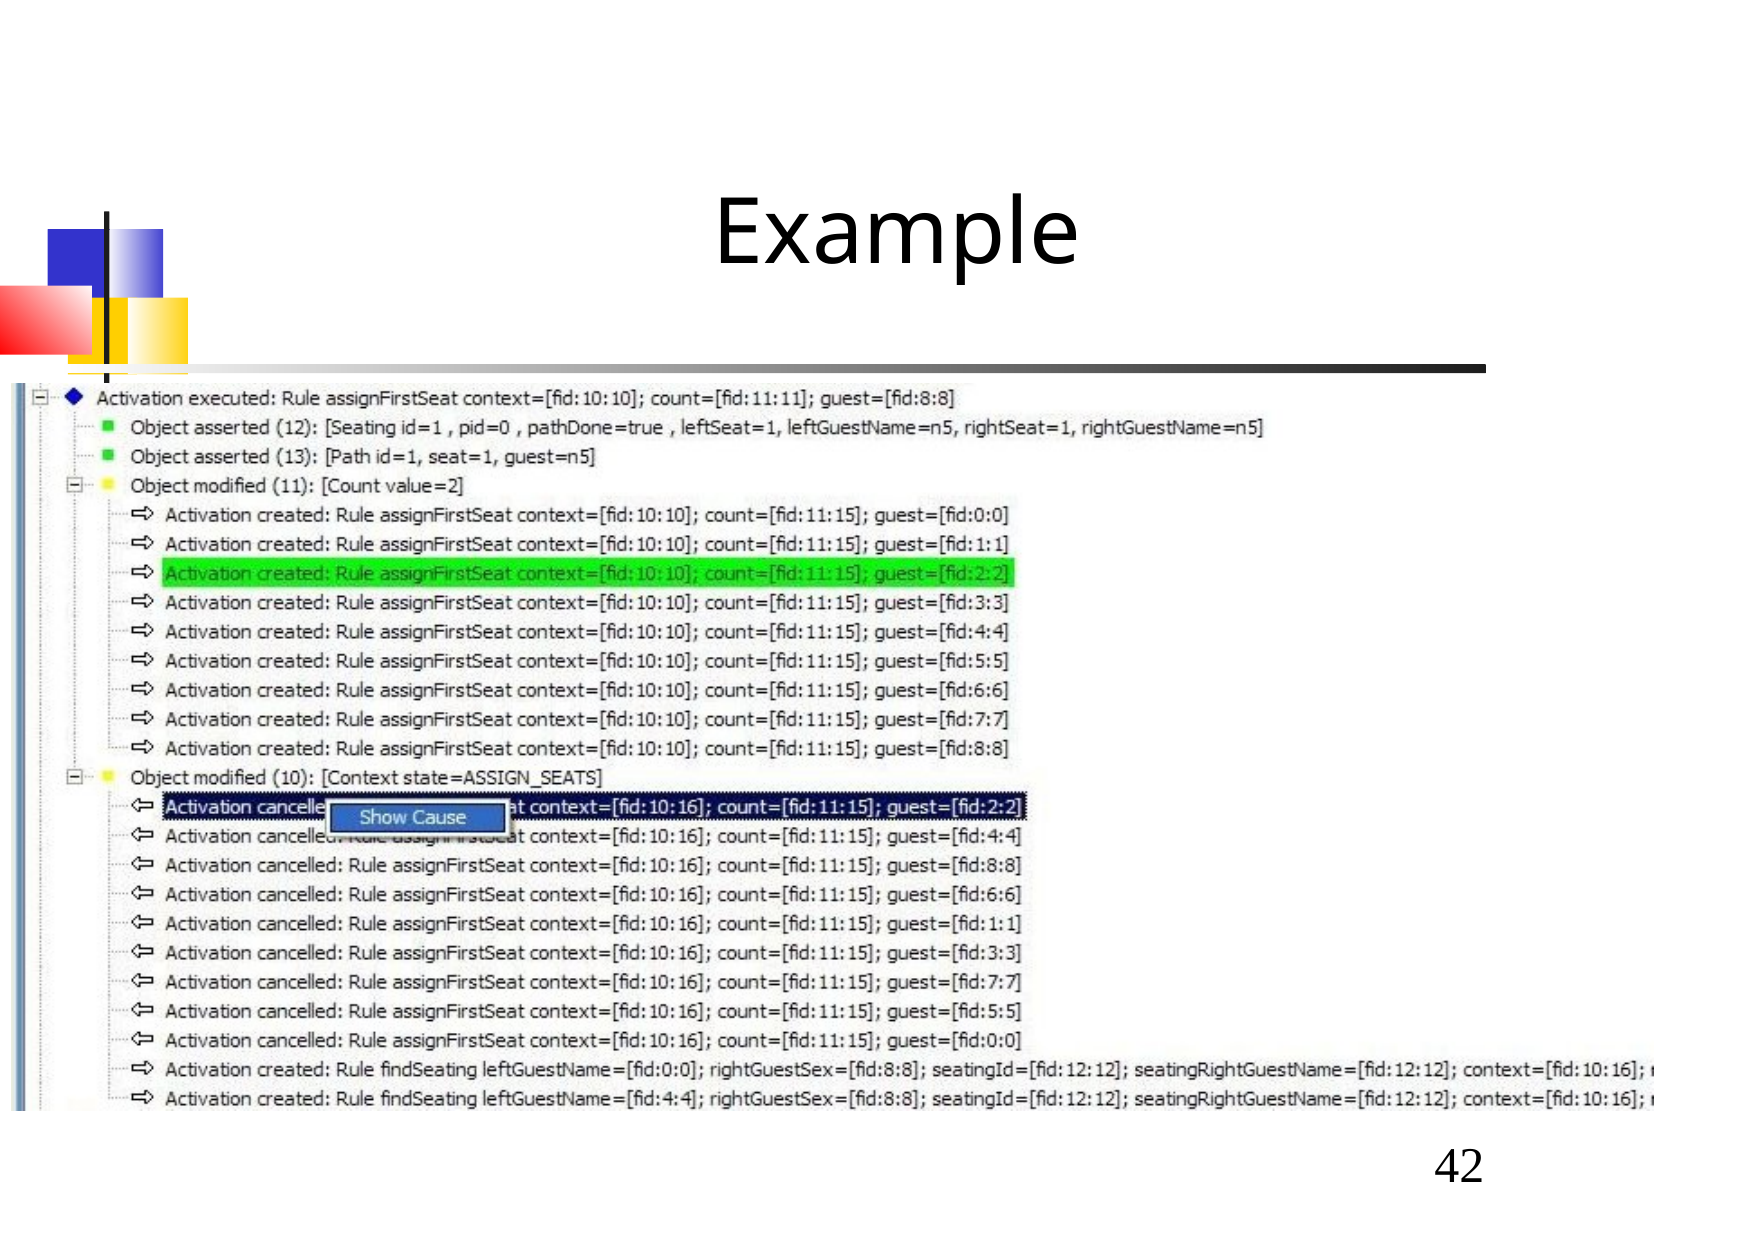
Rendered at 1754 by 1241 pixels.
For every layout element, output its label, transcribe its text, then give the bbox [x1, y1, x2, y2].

picture [11, 383, 1654, 1111]
title Example [200, 134, 1594, 331]
